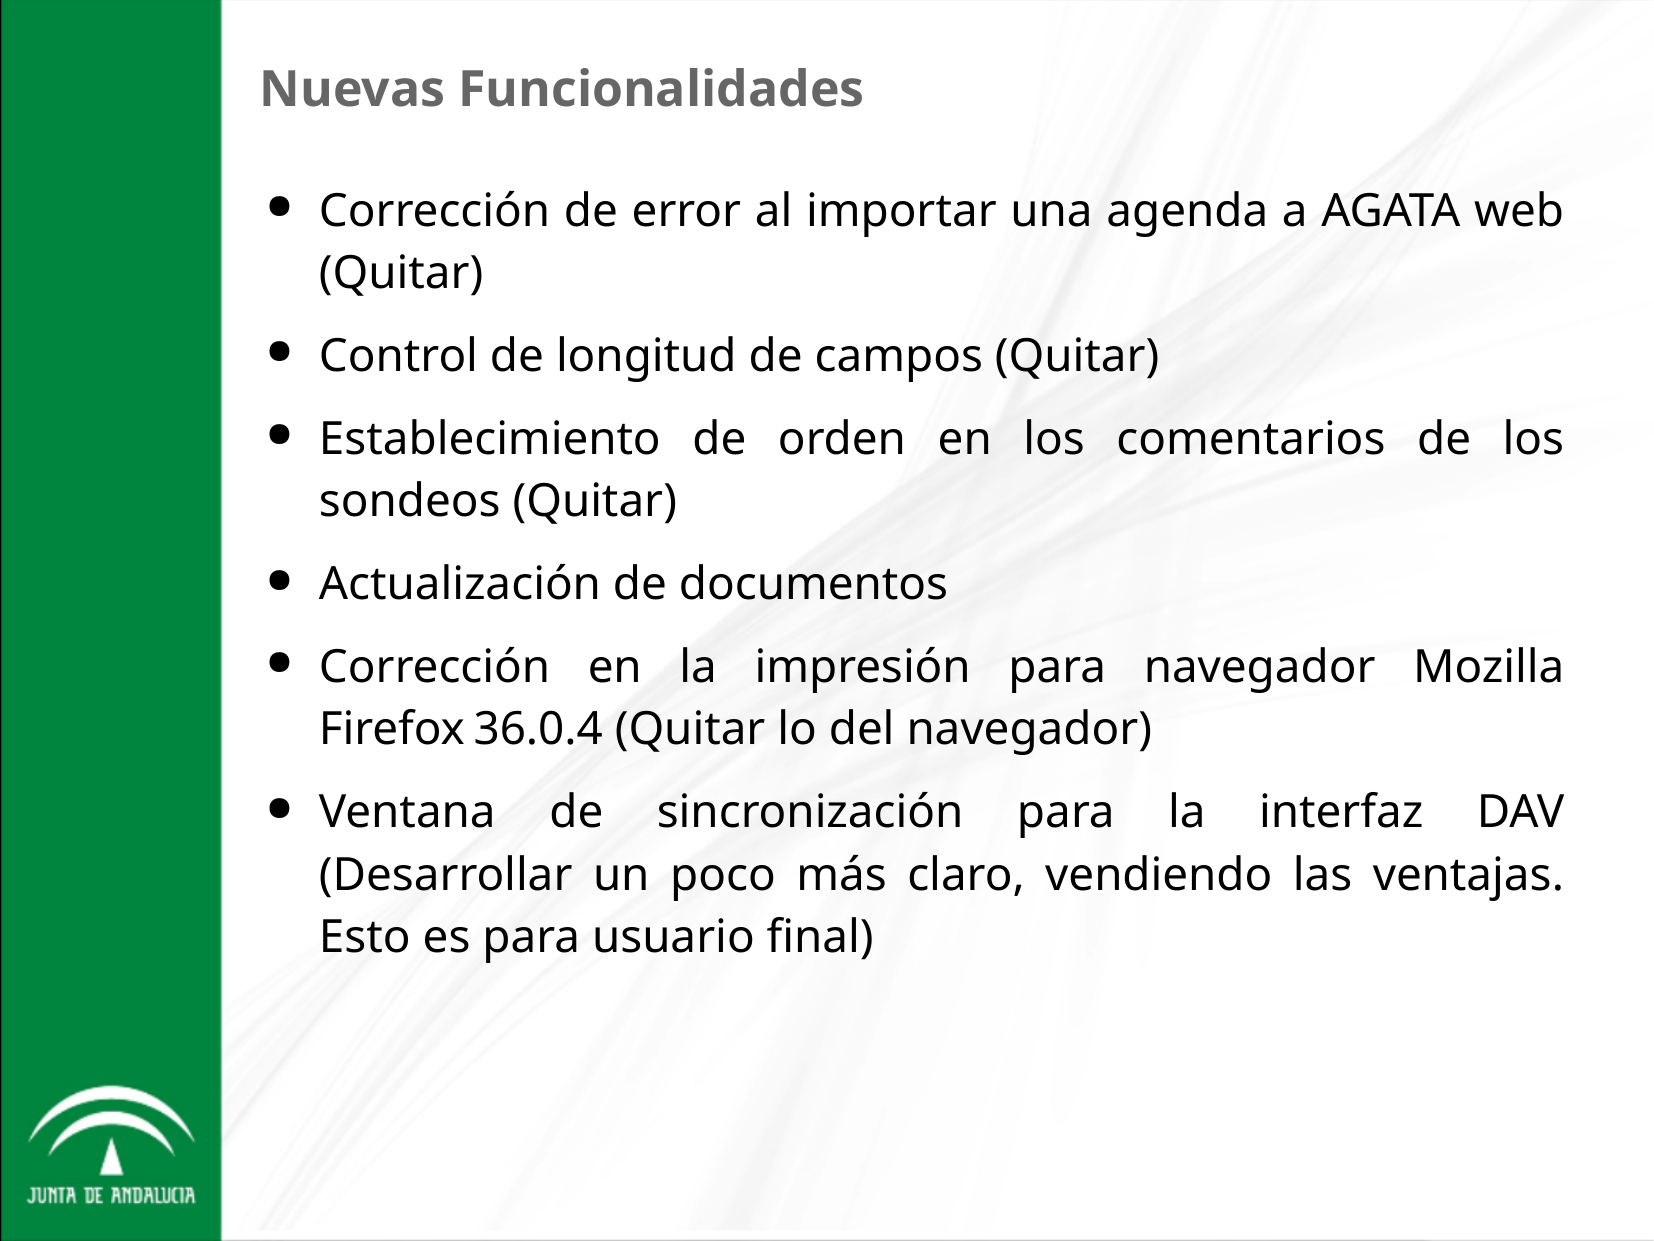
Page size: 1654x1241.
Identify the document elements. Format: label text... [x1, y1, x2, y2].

title Nuevas Funcionalidades [259, 37, 1577, 136]
list Corrección de error al importar una agenda a AGATA web (Quitar) Control de longitud de campos (Quitar) Establecimiento de orden en los comentarios de los sondeos (Quitar) Actualización de documentos Corrección en la impresión para navegador Mozilla Firefox 36.0.4 (Quitar lo del navegador) Ventana de sincronización para la interfaz DAV (Desarrollar un poco más claro, vendiendo las ventajas. Esto es para usuario final) [248, 177, 1565, 1123]
picture [0, 0, 1654, 1241]
